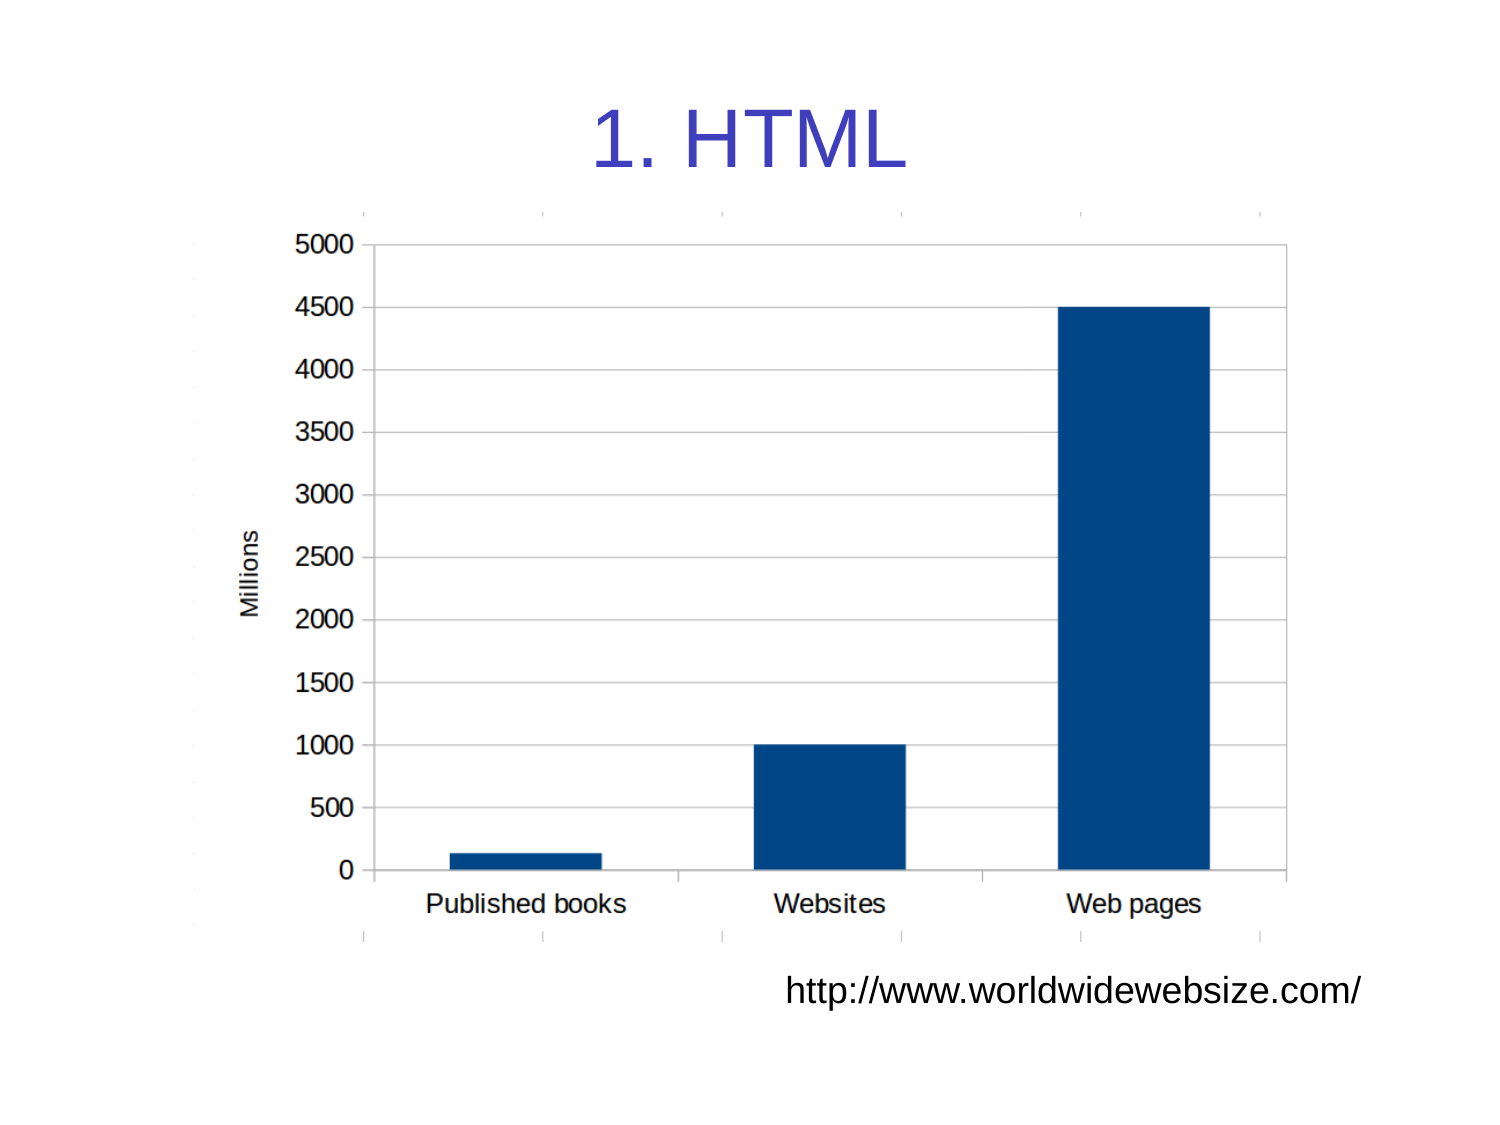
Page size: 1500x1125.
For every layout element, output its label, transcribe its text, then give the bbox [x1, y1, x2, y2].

text_box http://www.worldwidewebsize.com/ [770, 962, 1377, 1019]
list [75, 295, 1426, 1063]
title 1. HTML [75, 44, 1425, 233]
picture [193, 212, 1307, 942]
